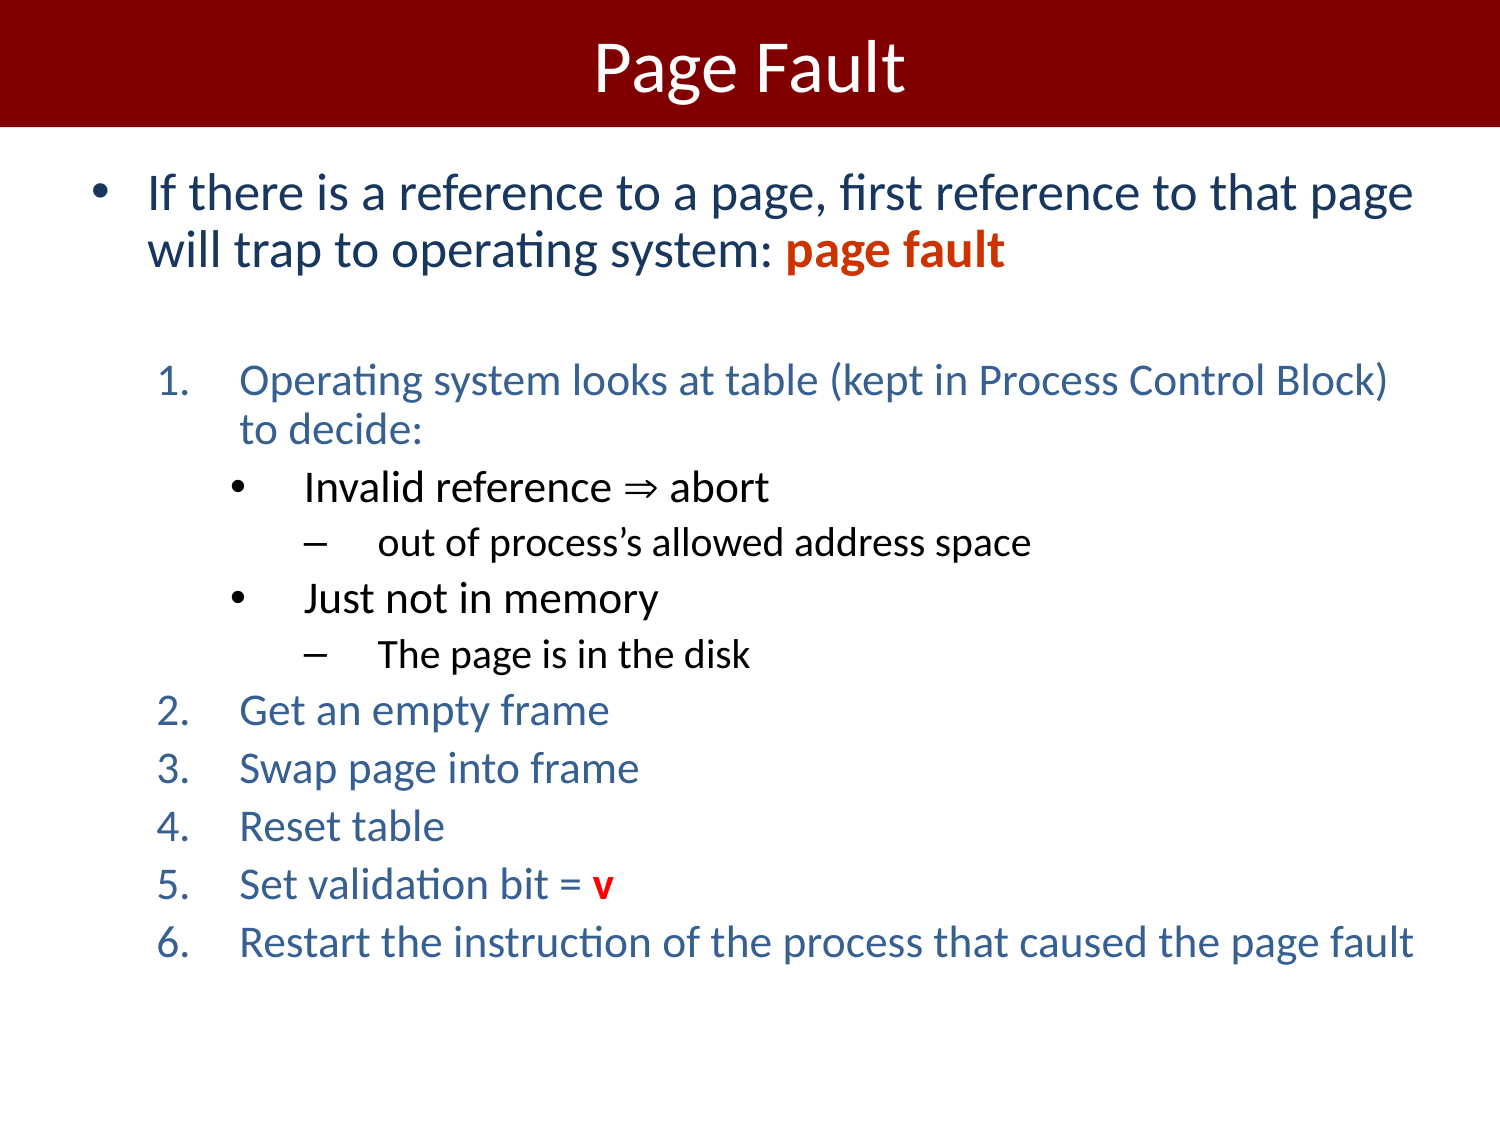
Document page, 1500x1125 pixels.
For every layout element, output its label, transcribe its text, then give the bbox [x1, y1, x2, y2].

list If there is a reference to a page, first reference to that page will trap to operating system: page fault Operating system looks at table (kept in Process Control Block) to decide: Invalid reference  abort out of process’s allowed address space Just not in memory The page is in the disk Get an empty frame Swap page into frame Reset table Set validation bit = v Restart the instruction of the process that caused the page fault [76, 157, 1447, 1021]
title Page Fault [0, 0, 1500, 128]
